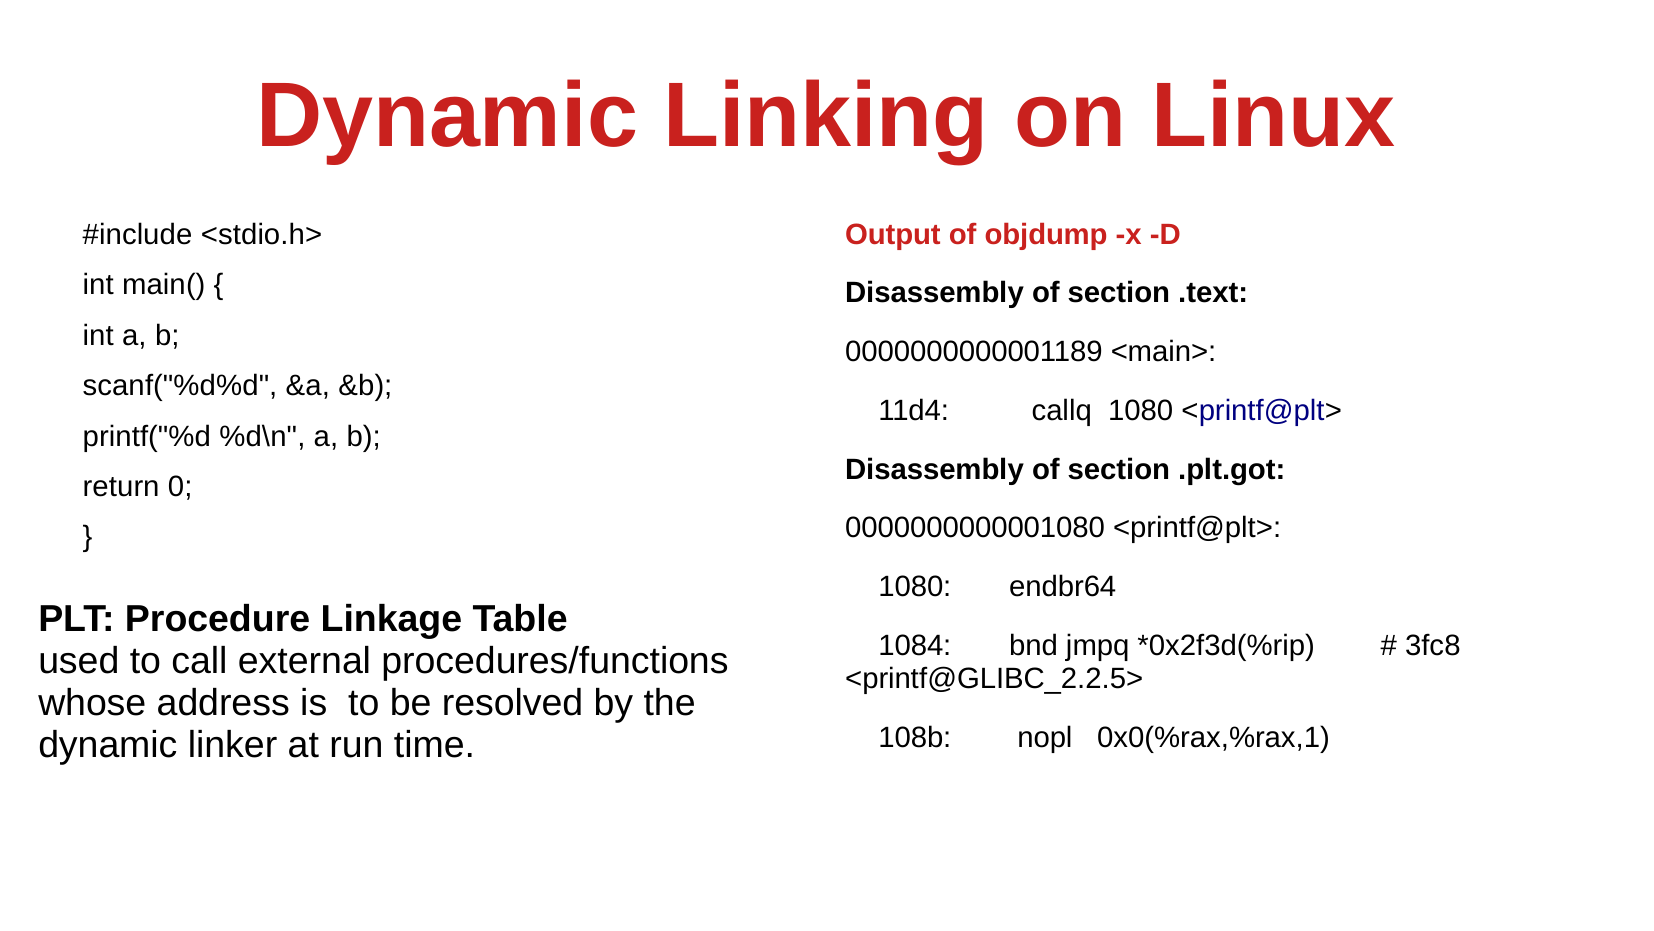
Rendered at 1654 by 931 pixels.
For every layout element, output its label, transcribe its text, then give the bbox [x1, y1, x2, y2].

list Output of objdump -x -D Disassembly of section .text: 0000000000001189 <main>: 11d4: callq 1080 <printf@plt> Disassembly of section .plt.got: 0000000000001080 <printf@plt>: 1080: endbr64 1084: bnd jmpq *0x2f3d(%rip) # 3fc8 <printf@GLIBC_2.2.5> 108b: nopl 0x0(%rax,%rax,1) [845, 217, 1572, 758]
list #include <stdio.h> int main() { int a, b; scanf("%d%d", &a, &b); printf("%d %d\n", a, b); return 0; } [82, 217, 809, 556]
title Dynamic Linking on Linux [82, 37, 1571, 193]
text_box PLT: Procedure Linkage Table used to call external procedures/functions whose address is to be resolved by the dynamic linker at run time. [23, 590, 768, 774]
